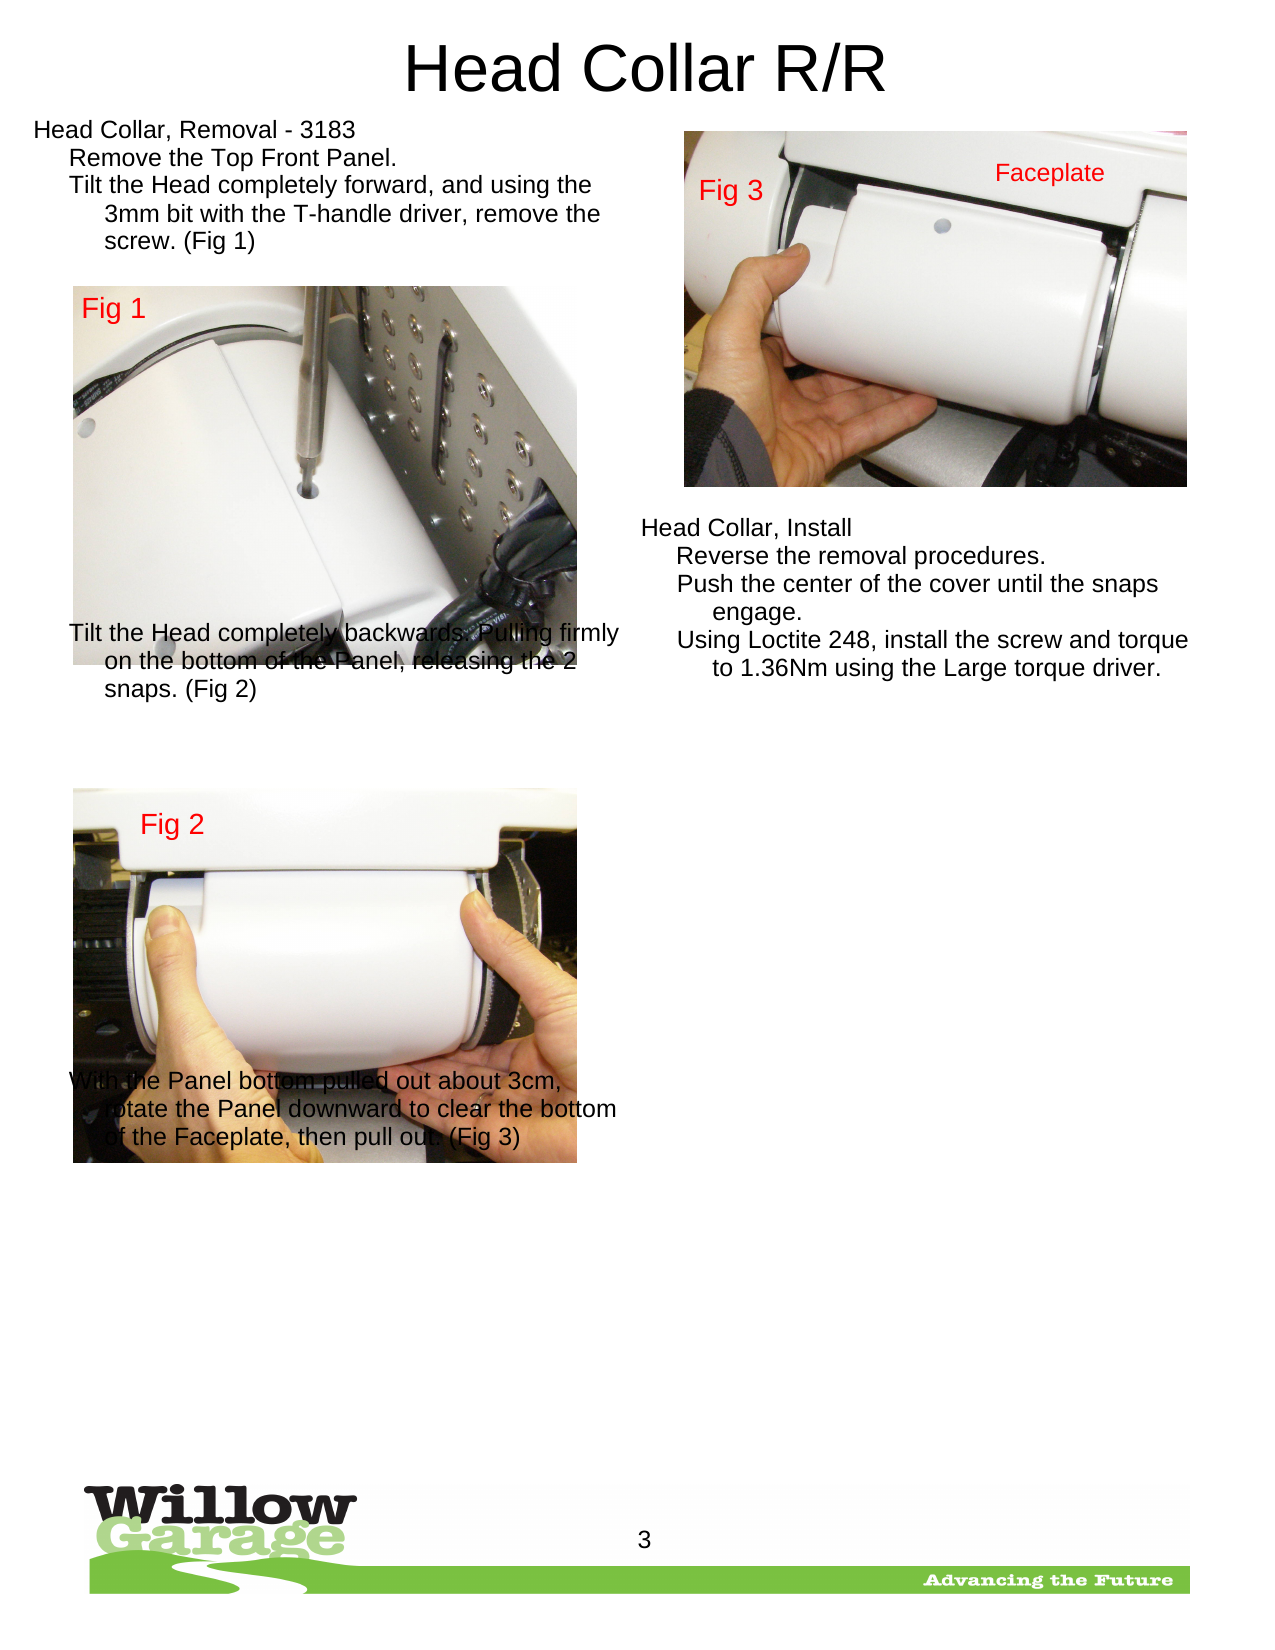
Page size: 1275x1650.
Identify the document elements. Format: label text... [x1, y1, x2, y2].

text_box Faceplate [980, 151, 1121, 198]
text_box Fig 1 [66, 284, 162, 336]
title Head Collar R/R [94, 16, 1200, 120]
list Head Collar, Removal - 3183 Remove the Top Front Panel. Tilt the Head completely forward, and using the 3mm bit with the T-handle driver, remove the screw. (Fig 1) Tilt the Head completely backwards. Pulling firmly on the bottom of the Panel, releasing the 2 snaps. (Fig 2) With the Panel bottom pulled out about 3cm, rotate the Panel downward to clear the bottom of the Faceplate, then pull out. (Fig 3) [33, 115, 627, 1272]
picture [84, 1484, 640, 1594]
text_box Fig 2 [125, 800, 220, 852]
list Head Collar, Install Reverse the removal procedures. Push the center of the cover until the snaps engage. Using Loctite 248, install the screw and torque to 1.36Nm using the Large torque driver. [640, 513, 1212, 1650]
text_box Fig 3 [683, 166, 790, 219]
picture [684, 131, 1187, 487]
